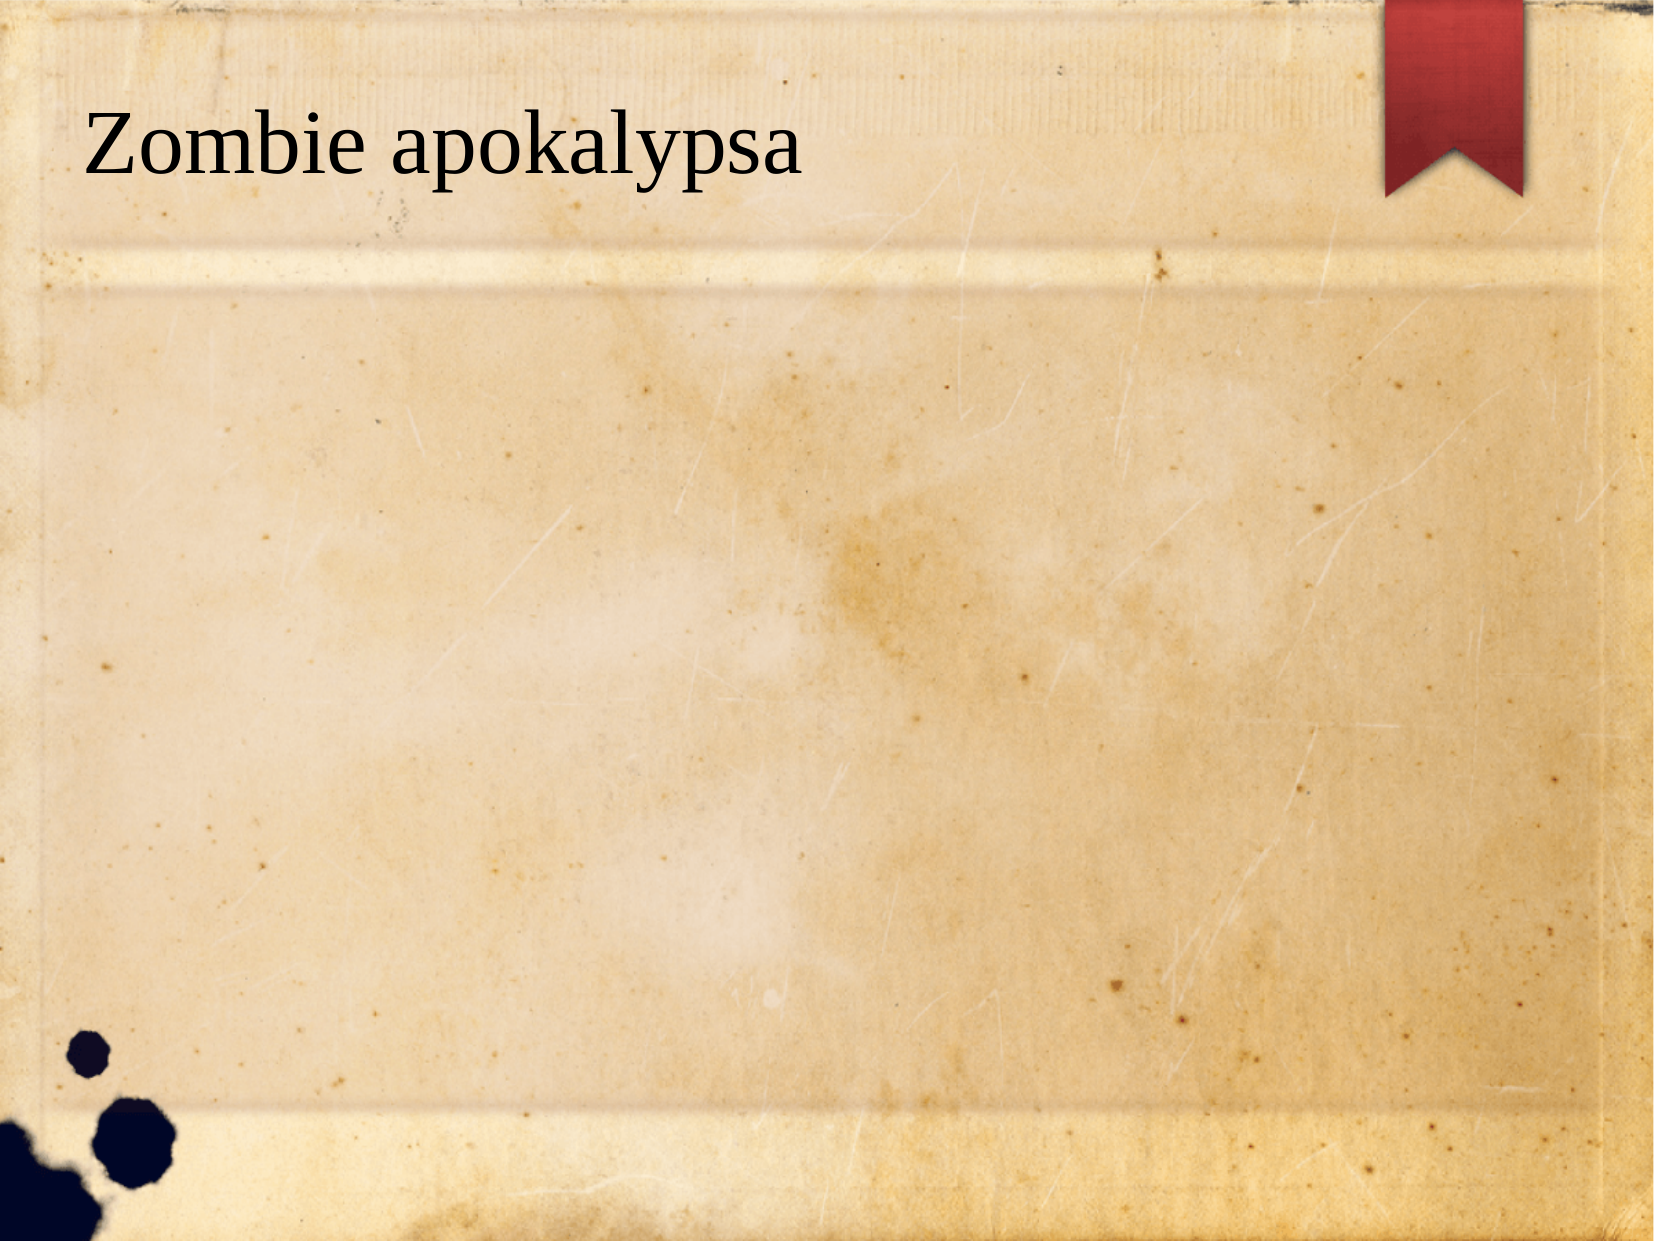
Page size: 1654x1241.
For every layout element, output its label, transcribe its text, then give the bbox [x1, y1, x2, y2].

picture [0, 0, 1654, 1241]
title Zombie apokalypsa [82, 49, 1347, 237]
